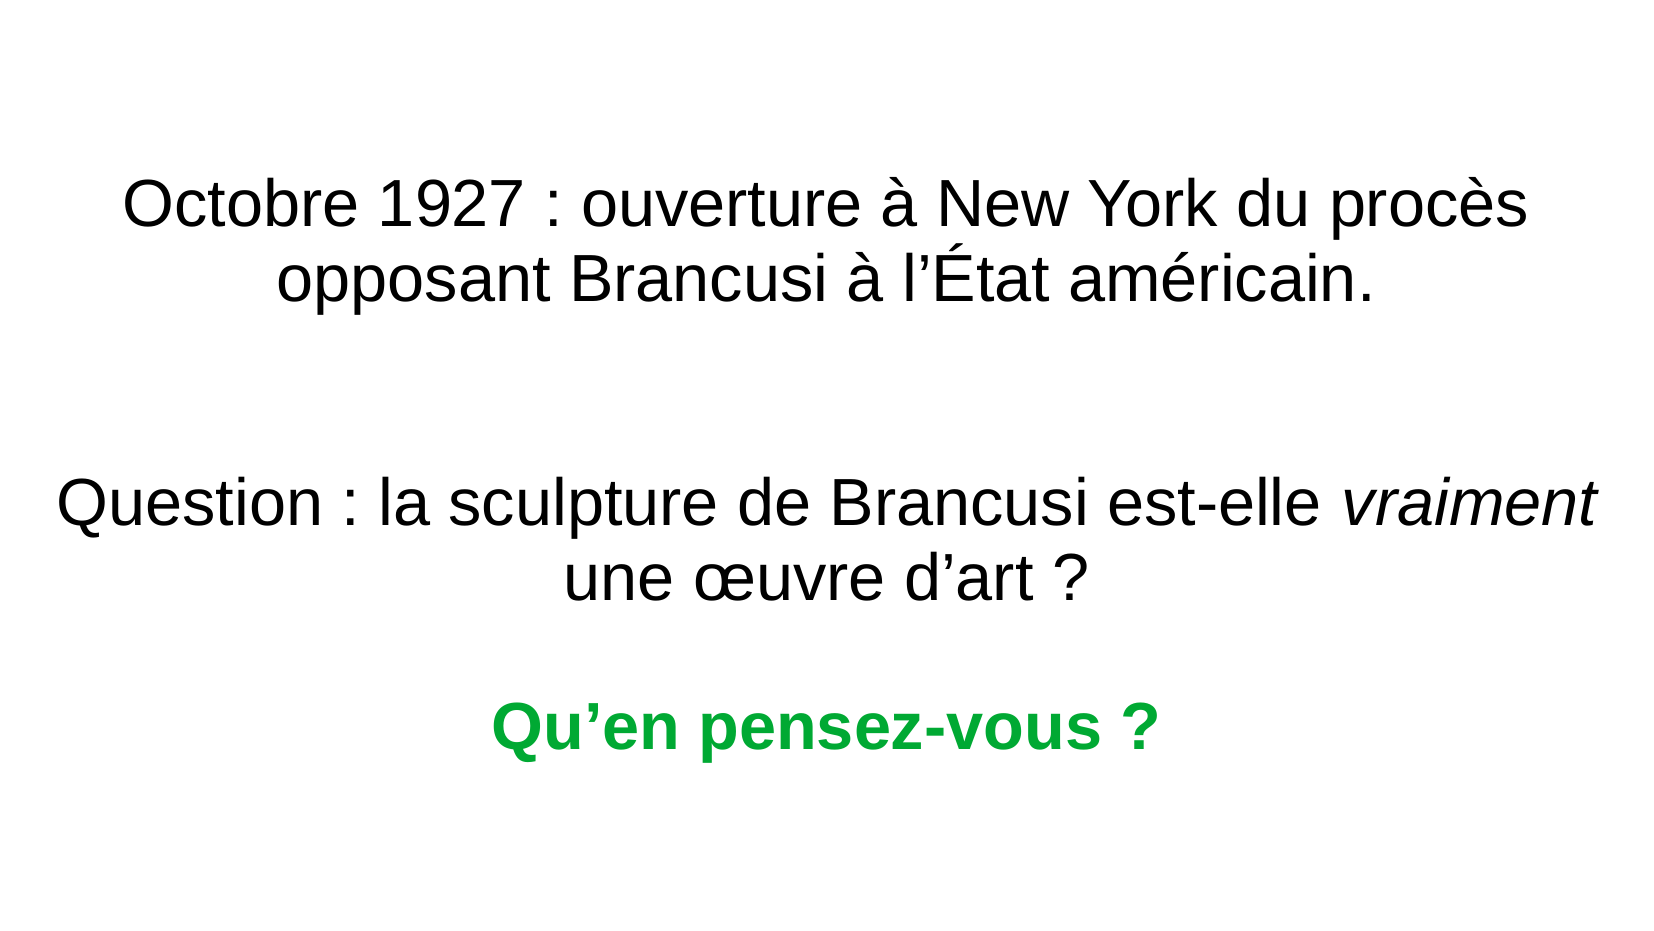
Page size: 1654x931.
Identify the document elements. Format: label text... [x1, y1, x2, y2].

text_box Octobre 1927 : ouverture à New York du procès opposant Brancusi à l’État américain. Question : la sculpture de Brancusi est-elle vraiment une œuvre d’art ? Qu’en pensez-vous ? [0, 0, 1654, 931]
